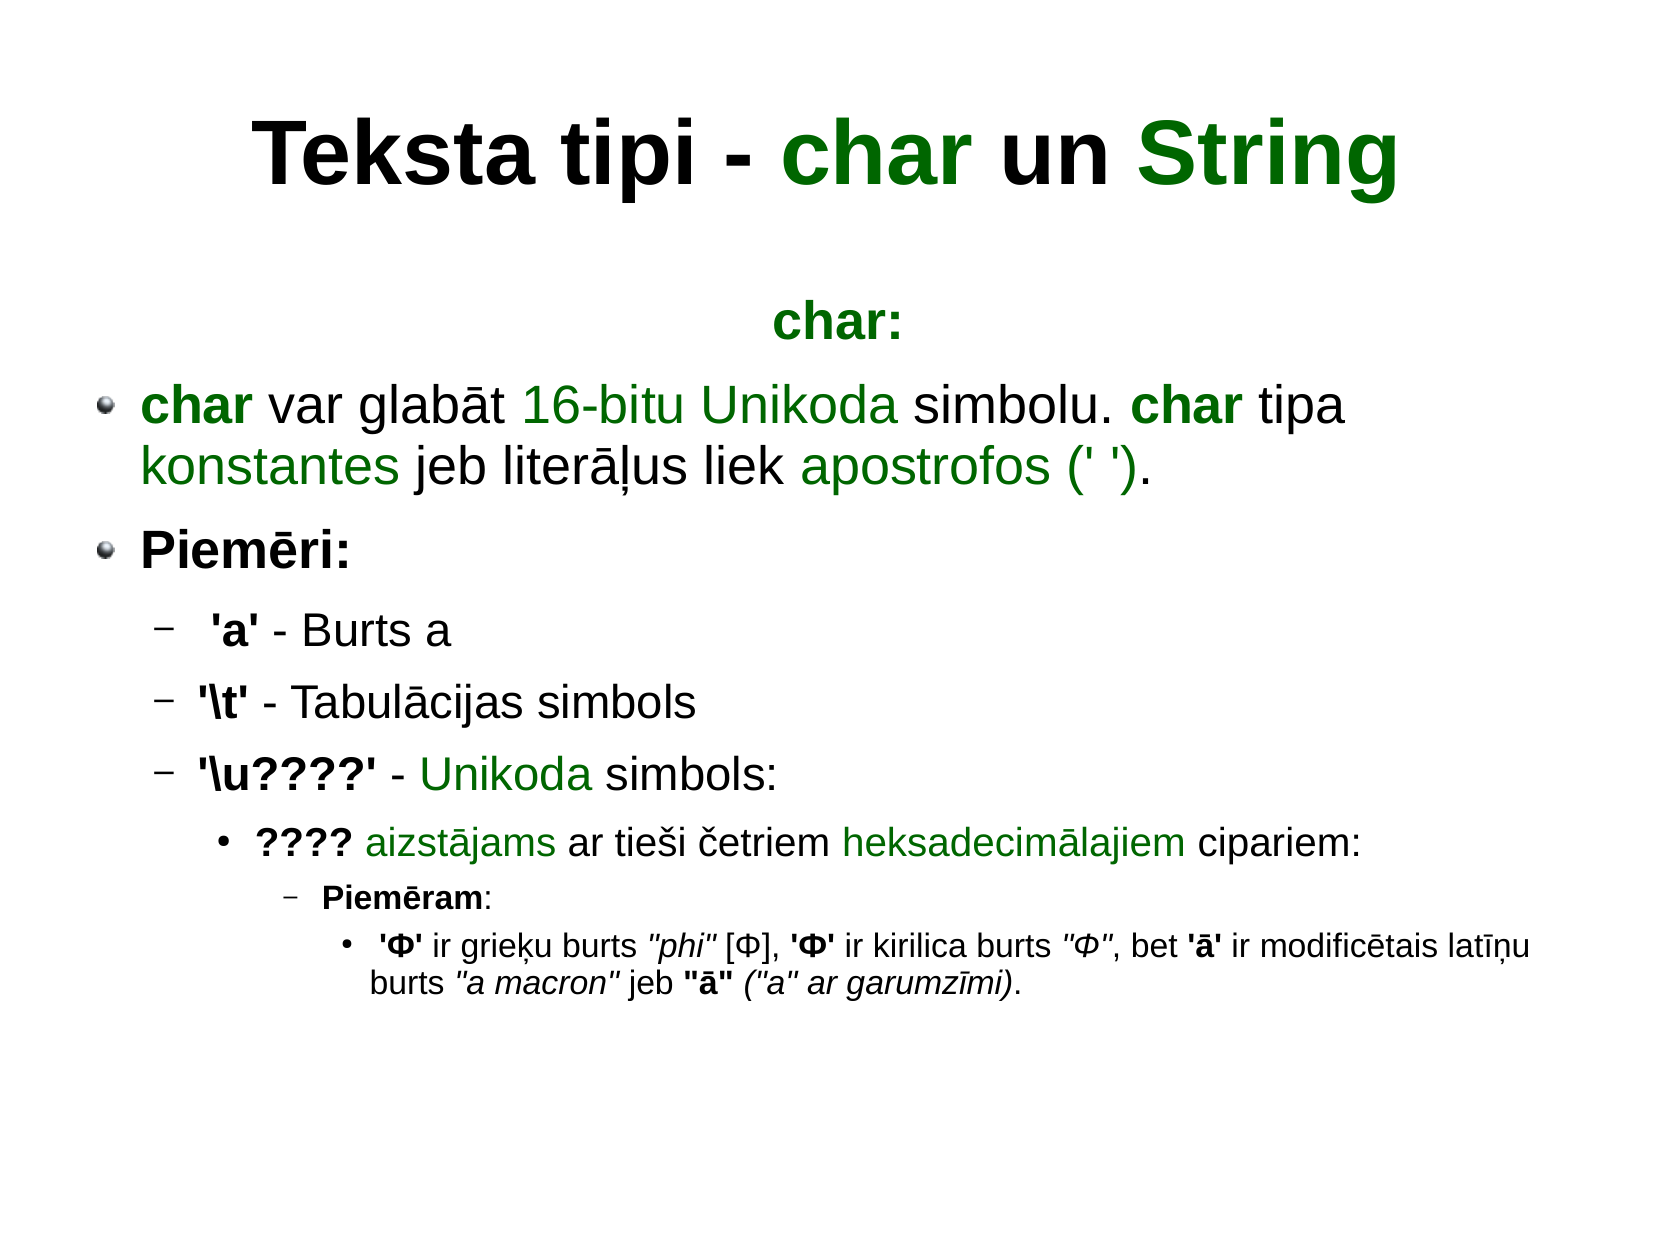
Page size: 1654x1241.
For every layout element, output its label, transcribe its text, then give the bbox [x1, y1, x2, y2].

list char: char var glabāt 16-bitu Unikoda simbolu. char tipa konstantes jeb literāļus liek apostrofos (' '). Piemēri: 'a' - Burts a '\t' - Tabulācijas simbols '\u????' - Unikoda simbols: ???? aizstājams ar tieši četriem heksadecimālajiem cipariem: Piemēram: 'Φ' ir grieķu burts "phi" [Φ], 'Ф' ir kirilica burts "Ф", bet 'ā' ir modificētais latīņu burts "a macron" jeb "ā" ("a" ar garumzīmi). [82, 290, 1538, 1010]
title Teksta tipi - char un String [82, 49, 1571, 257]
